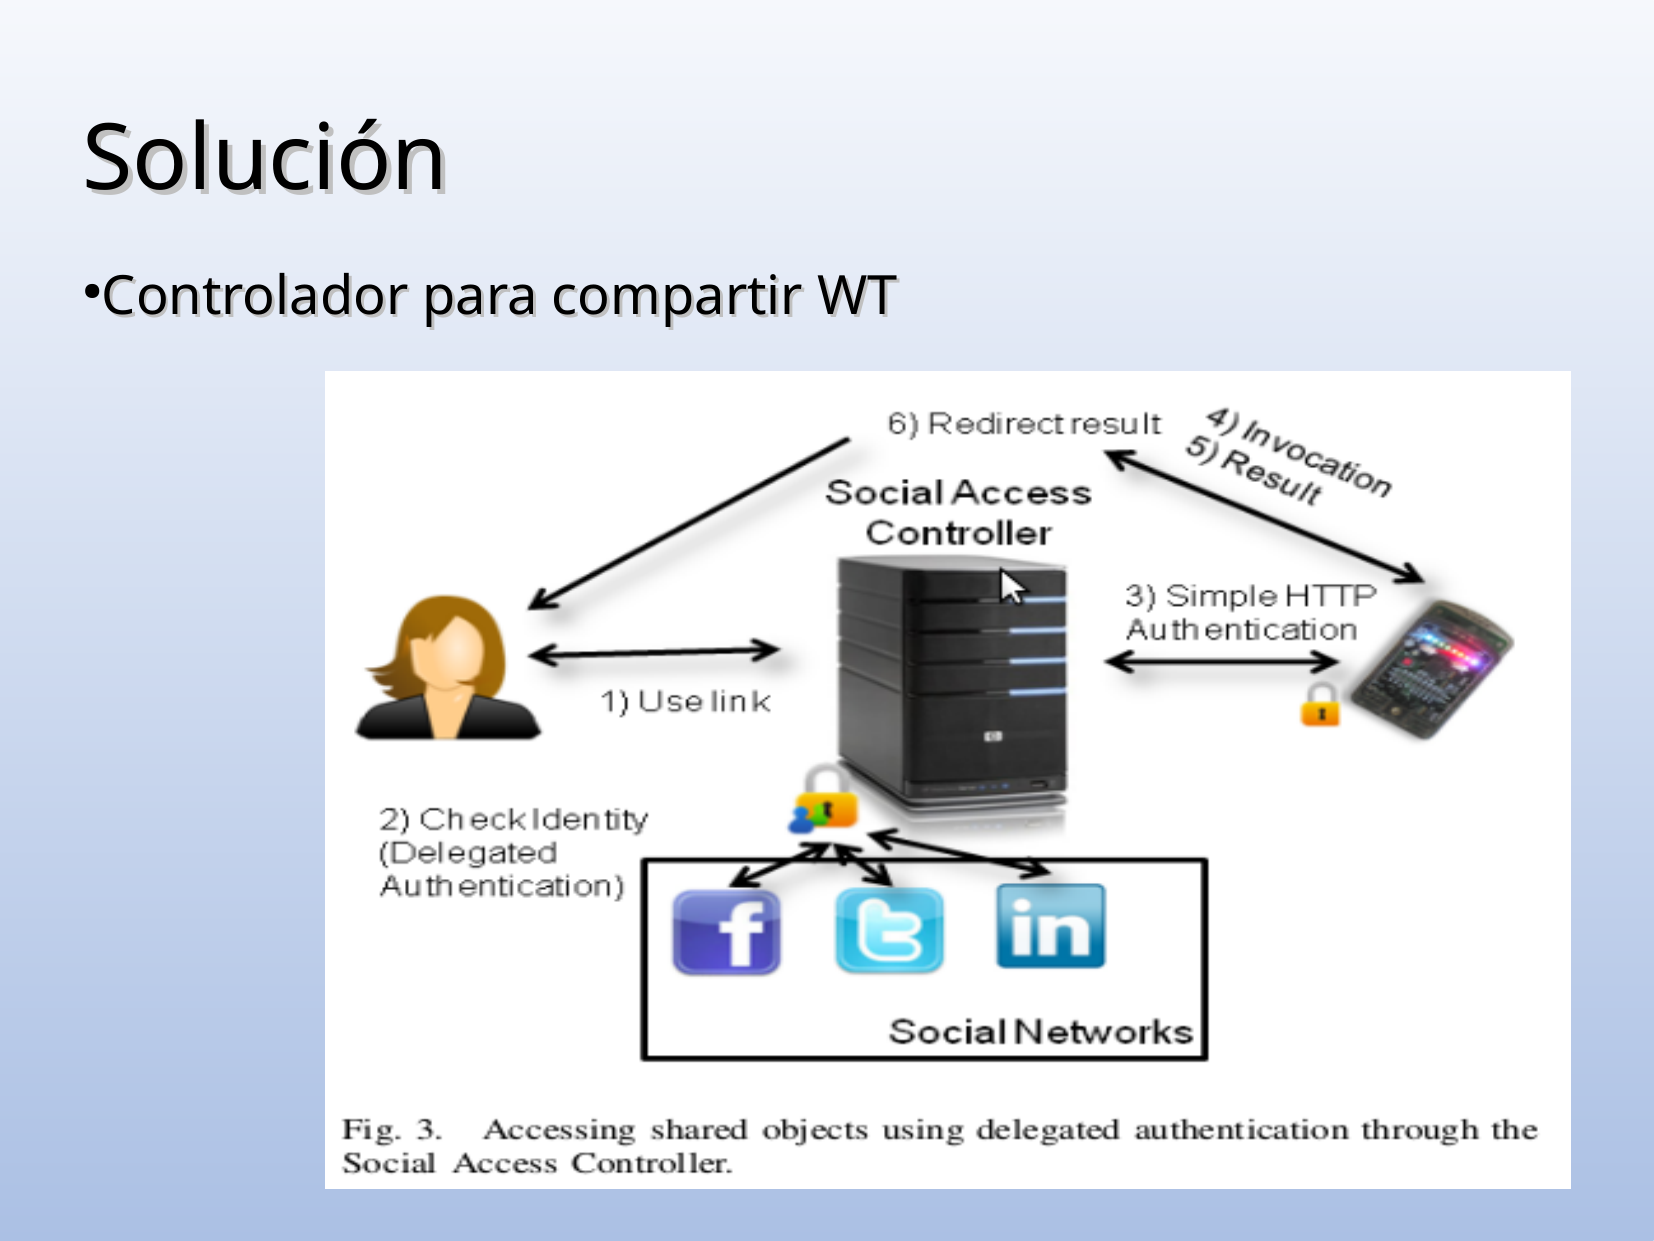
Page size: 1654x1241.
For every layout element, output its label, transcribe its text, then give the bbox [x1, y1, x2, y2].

list Controlador para compartir WT [82, 260, 1571, 980]
title Solución [82, 97, 1571, 209]
picture [325, 371, 1571, 1189]
